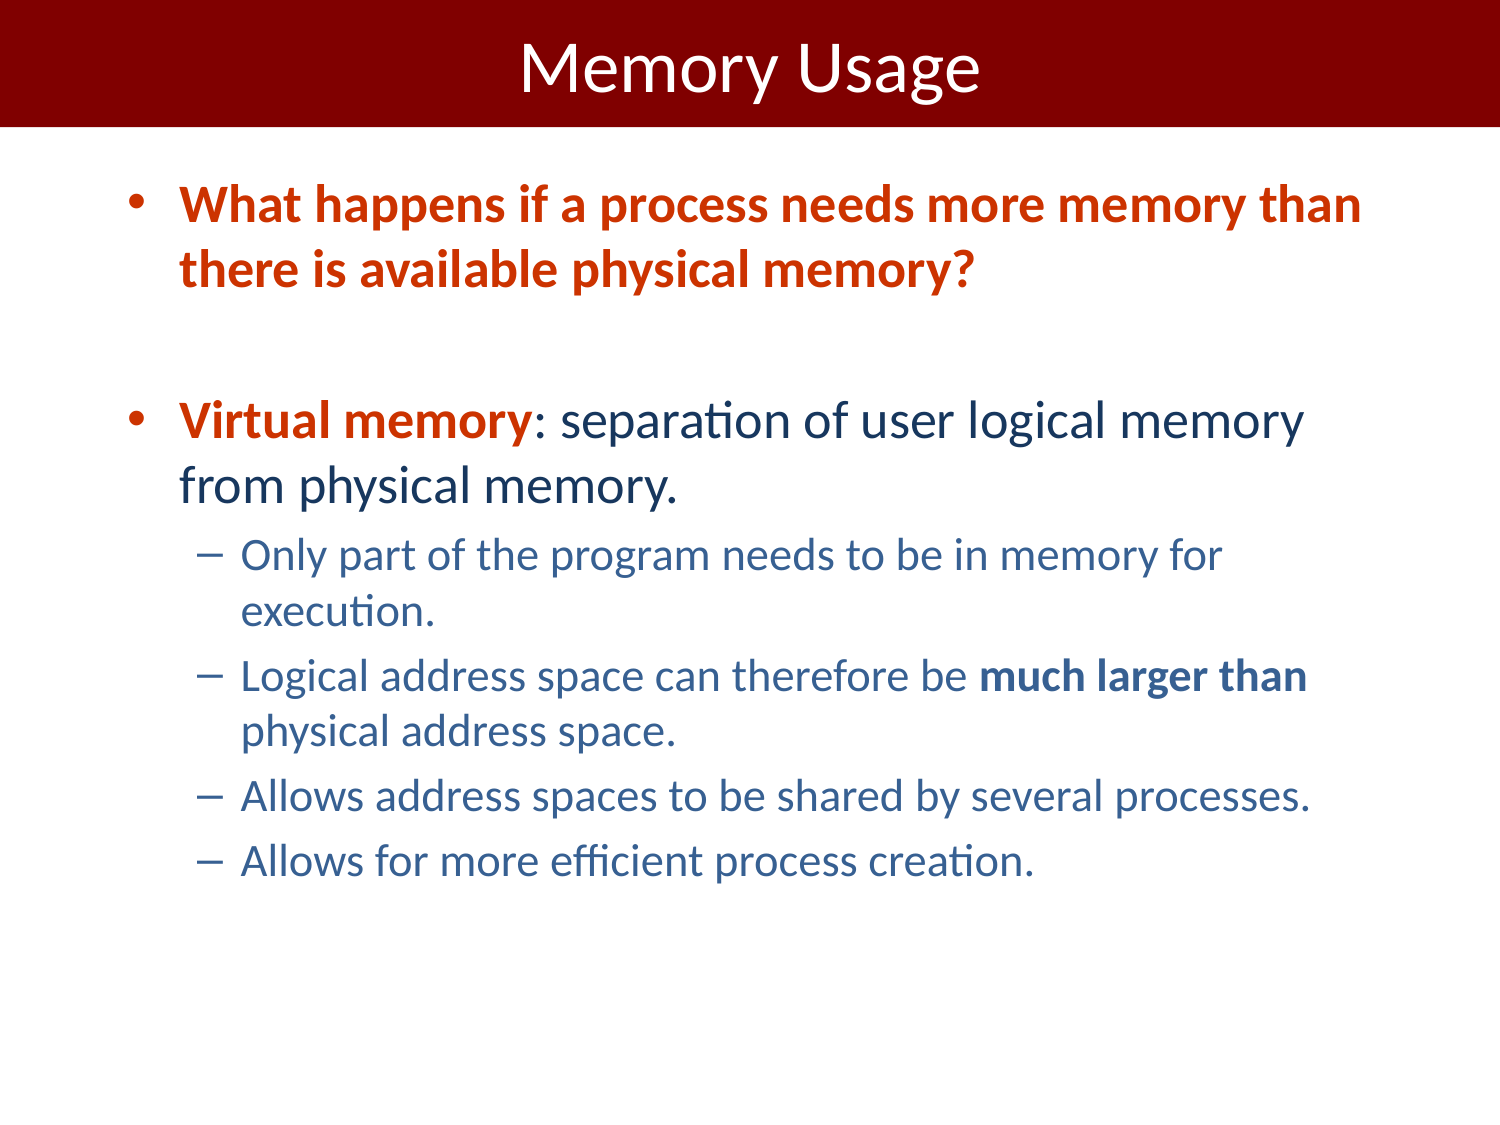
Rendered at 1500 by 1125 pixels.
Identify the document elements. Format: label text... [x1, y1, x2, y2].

list What happens if a process needs more memory than there is available physical memory? Virtual memory: separation of user logical memory from physical memory. Only part of the program needs to be in memory for execution. Logical address space can therefore be much larger than physical address space. Allows address spaces to be shared by several processes. Allows for more efficient process creation. [112, 160, 1388, 959]
title Memory Usage [0, 0, 1500, 128]
